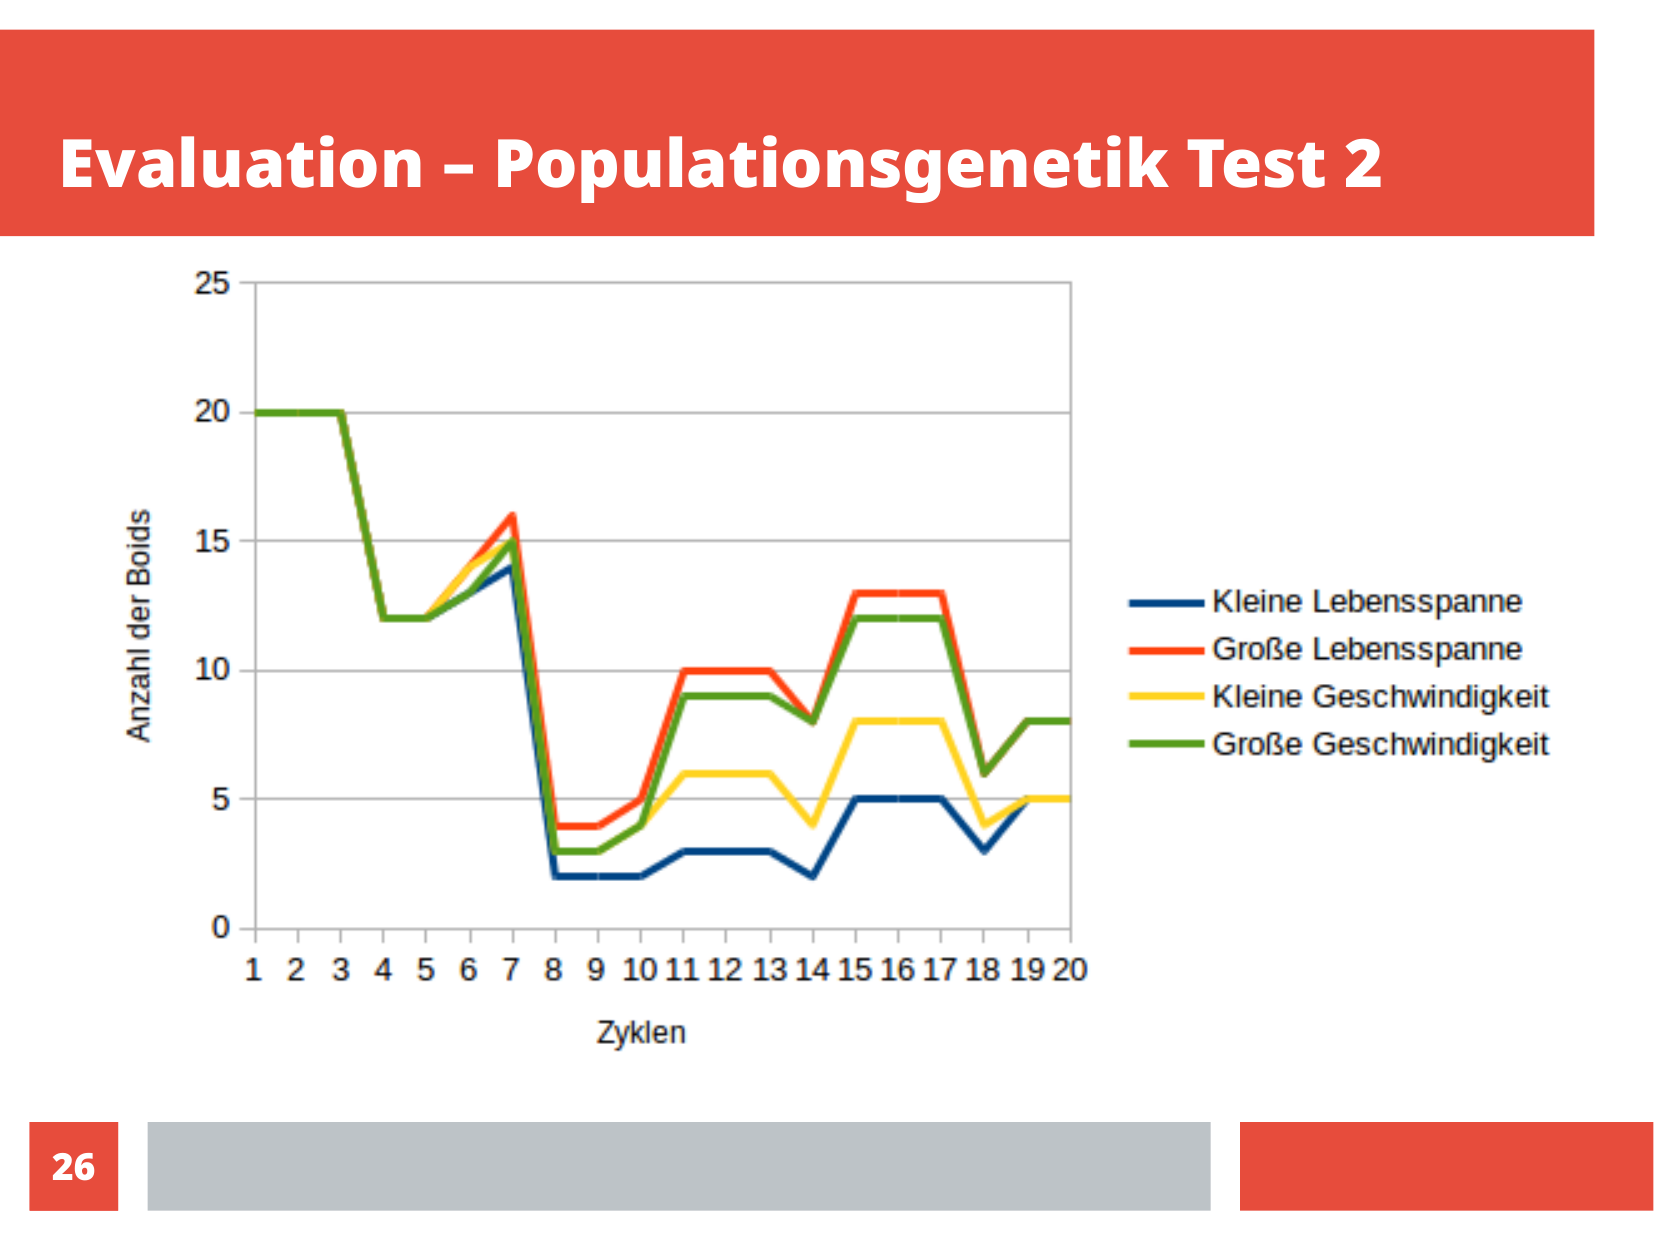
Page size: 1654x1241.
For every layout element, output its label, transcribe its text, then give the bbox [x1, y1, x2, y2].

picture [70, 247, 1583, 1099]
title Evaluation – Populationsgenetik Test 2 [59, 49, 1595, 207]
